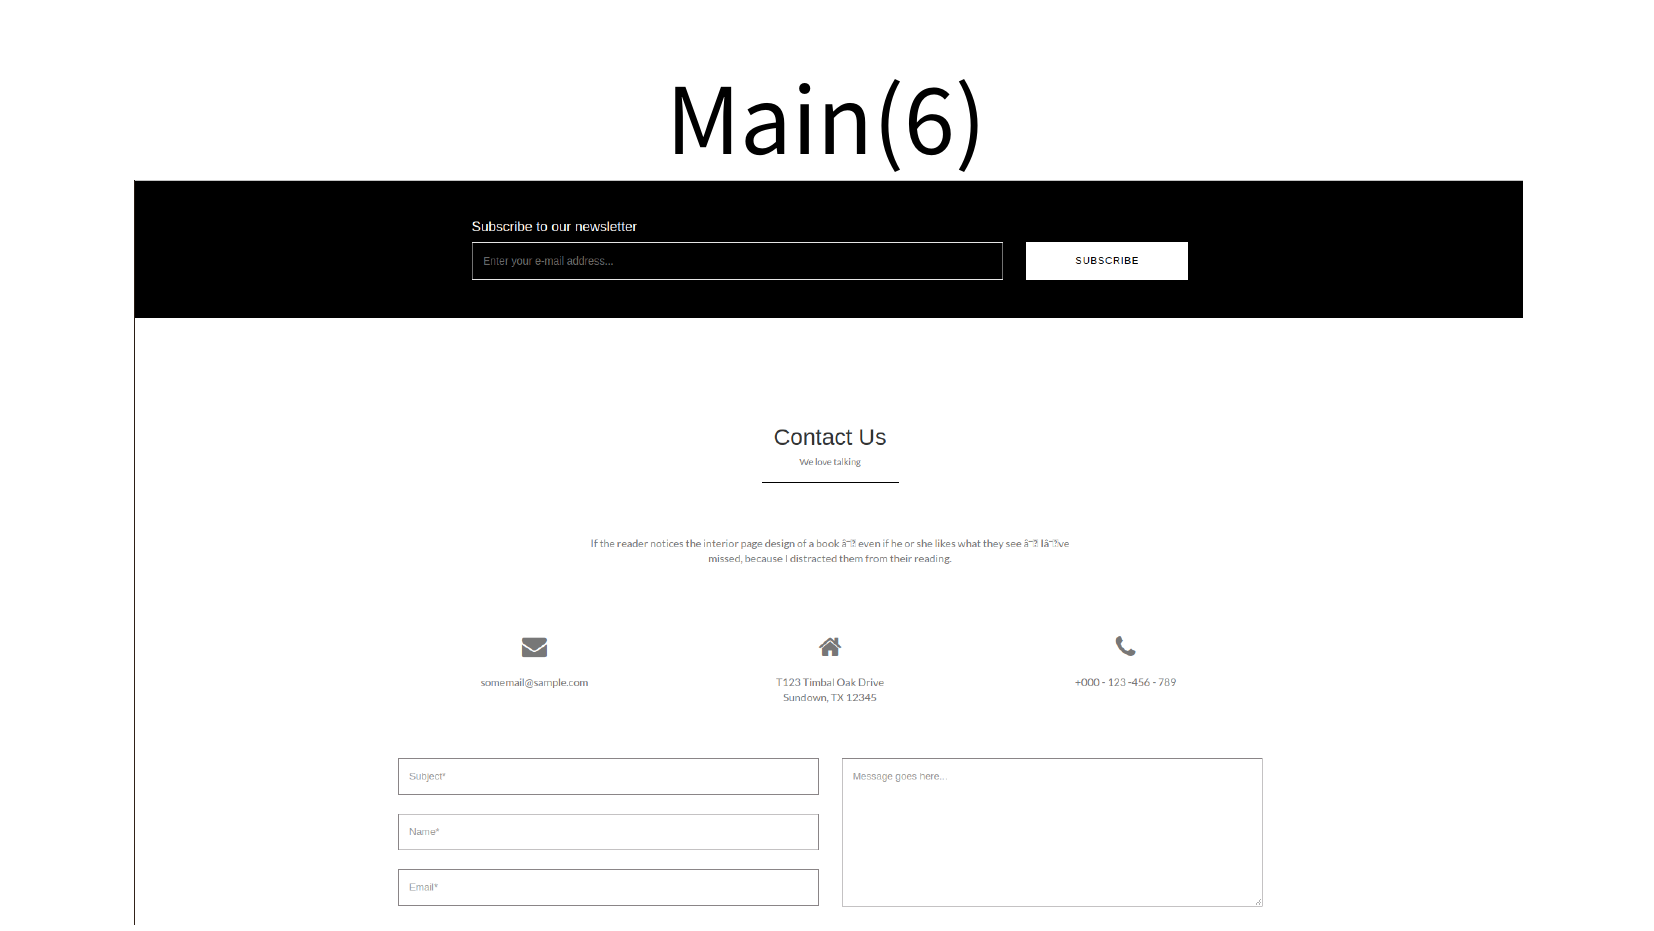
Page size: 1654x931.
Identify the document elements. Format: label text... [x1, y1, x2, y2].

title Main(6) [82, 37, 1571, 193]
picture [134, 180, 1523, 925]
